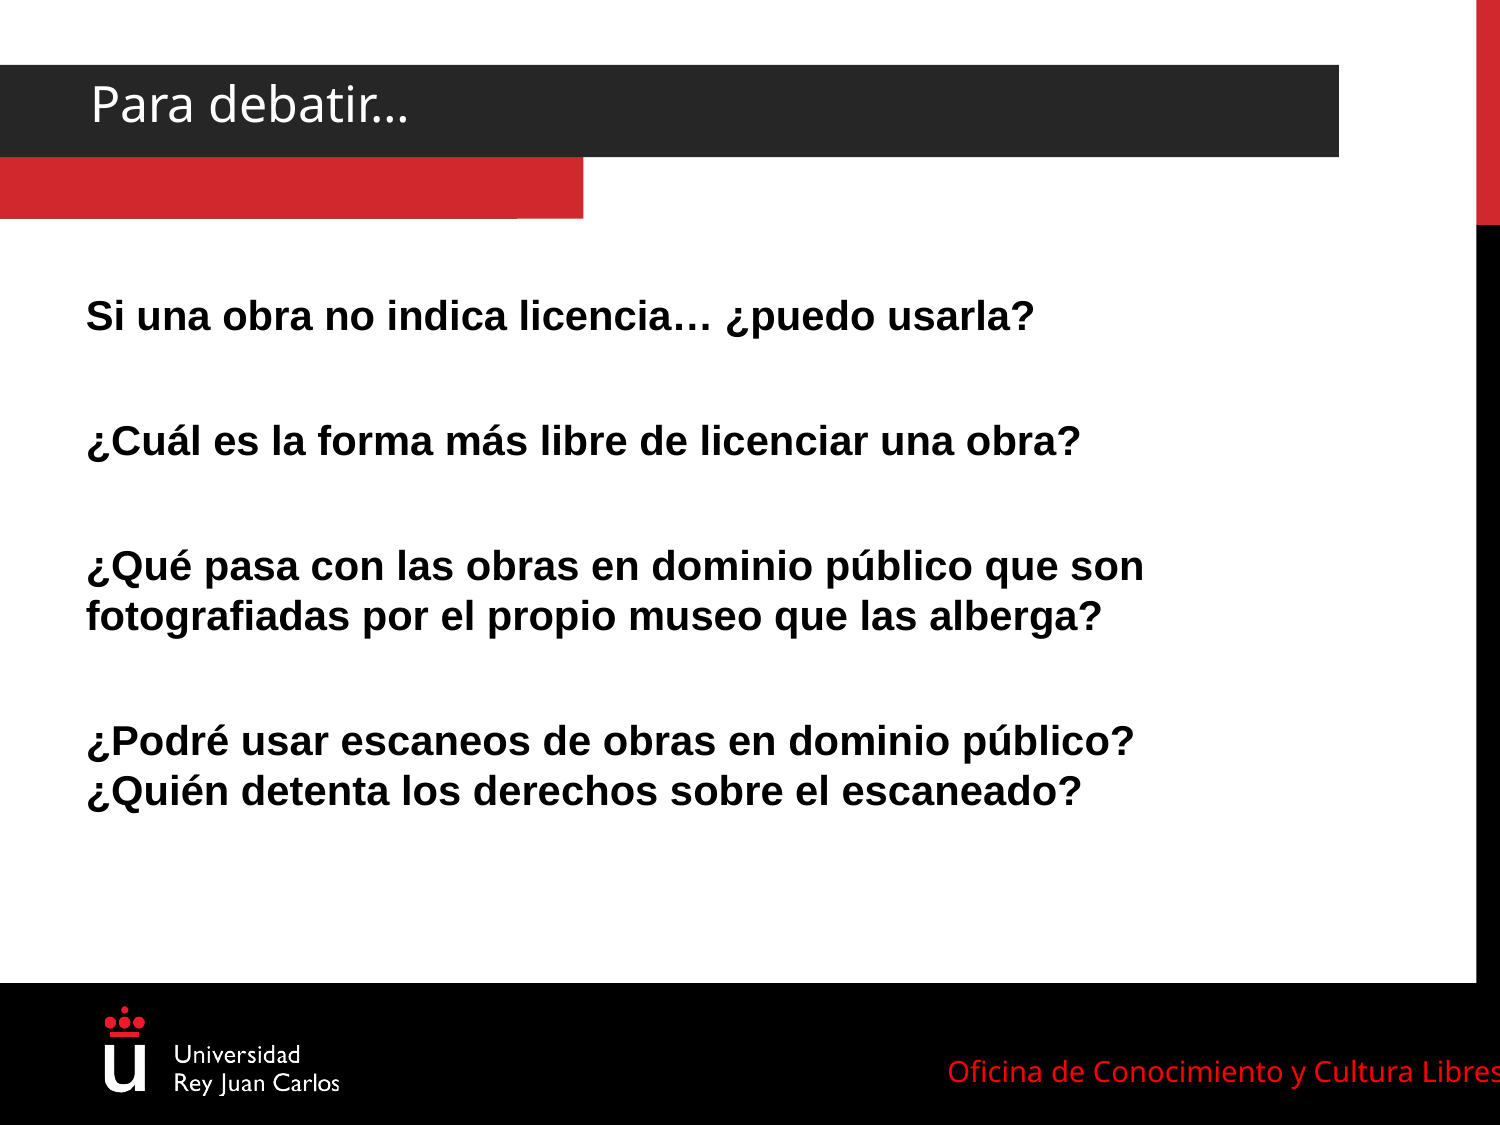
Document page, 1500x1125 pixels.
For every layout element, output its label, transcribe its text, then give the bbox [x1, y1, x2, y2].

text_box Oficina de Conocimiento y Cultura Libres [932, 1046, 1500, 1097]
picture [104, 1006, 339, 1096]
text_box [0, 158, 584, 219]
text_box Si una obra no indica licencia… ¿puedo usarla? ¿Cuál es la forma más libre de licenciar una obra? ¿Qué pasa con las obras en dominio público que son fotografiadas por el propio museo que las alberga? ¿Podré usar escaneos de obras en dominio público? ¿Quién detenta los derechos sobre el escaneado? [70, 281, 1272, 869]
text_box Para debatir… [0, 64, 1339, 158]
text_box [0, 984, 1500, 1125]
text_box [73, 261, 1374, 890]
